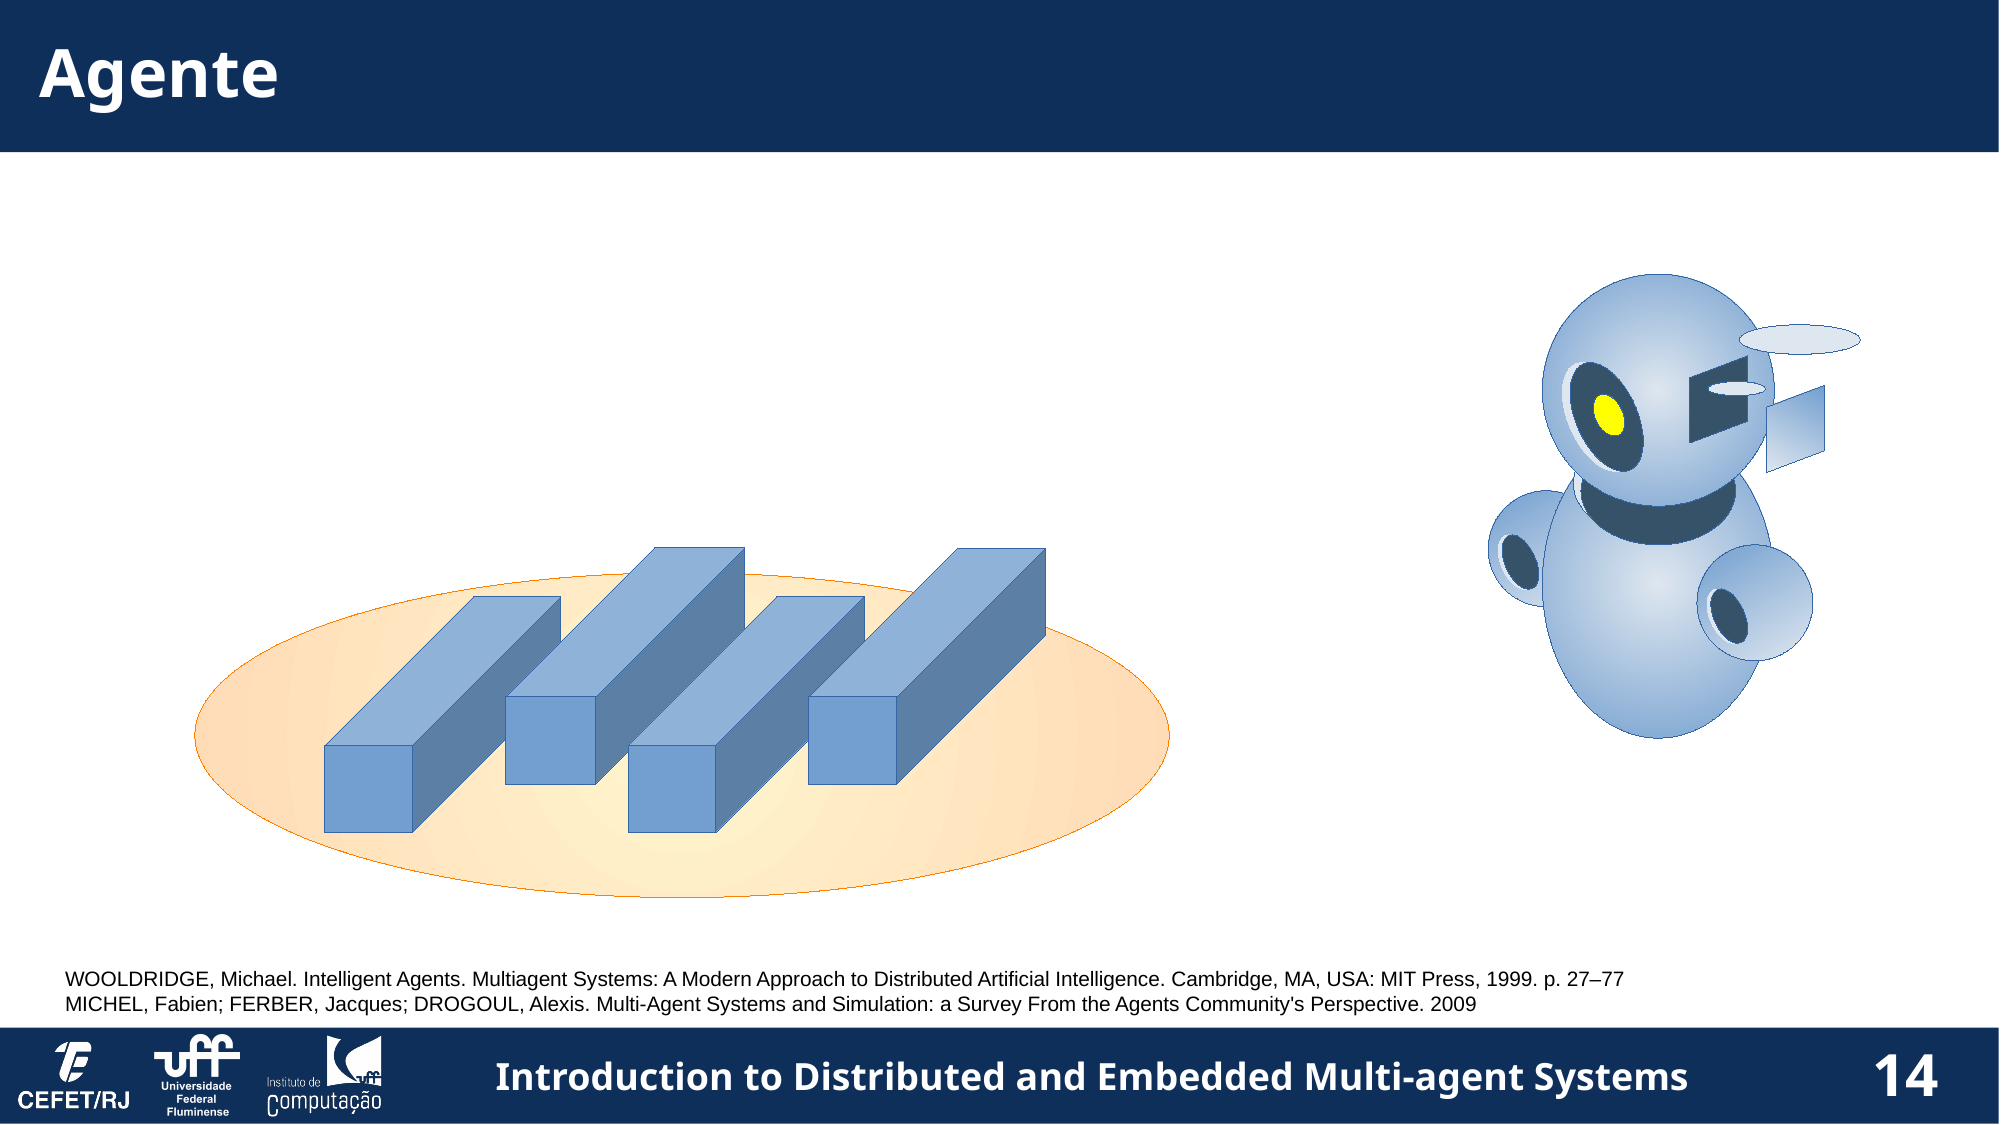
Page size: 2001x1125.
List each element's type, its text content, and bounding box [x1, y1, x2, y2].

text_box WOOLDRIDGE, Michael. Intelligent Agents. Multiagent Systems: A Modern Approach to Distributed Artificial Intelligence. Cambridge, MA, USA: MIT Press, 1999. p. 27–77 MICHEL, Fabien; FERBER, Jacques; DROGOUL, Alexis. Multi-Agent Systems and Simulation: a Survey From the Agents Community's Perspective. 2009 [50, 958, 1969, 1024]
text_box [1488, 274, 1861, 739]
picture [153, 1033, 241, 1121]
text_box [194, 549, 1170, 898]
picture [265, 1033, 383, 1117]
picture [18, 1021, 129, 1125]
text_box Agente [25, 23, 1999, 119]
